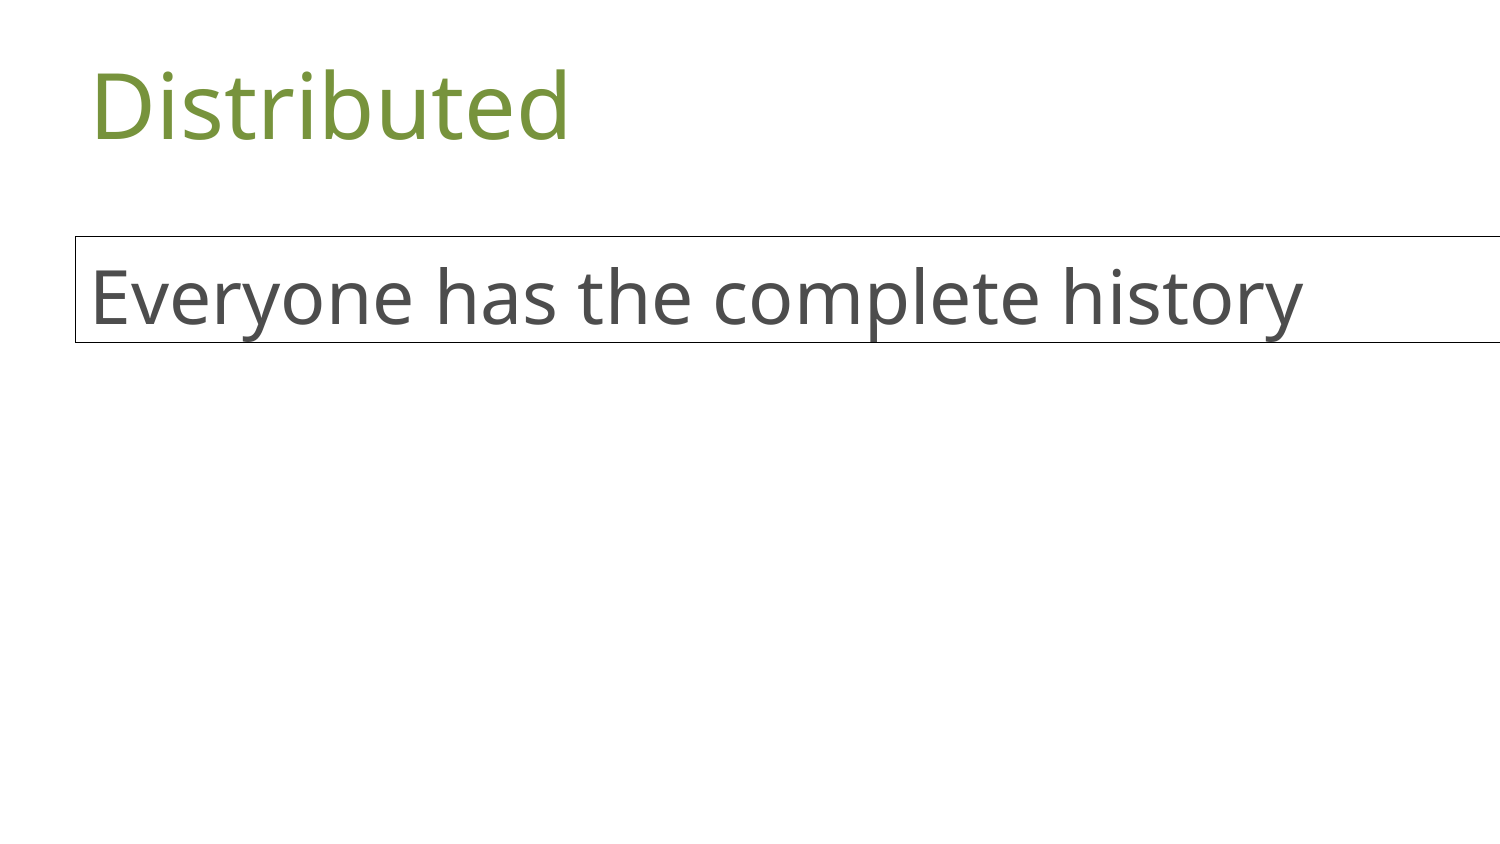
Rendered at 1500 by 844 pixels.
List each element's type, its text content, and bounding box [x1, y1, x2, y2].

text_box Everyone has the complete history [75, 236, 1500, 343]
title Distributed [75, 33, 1425, 175]
